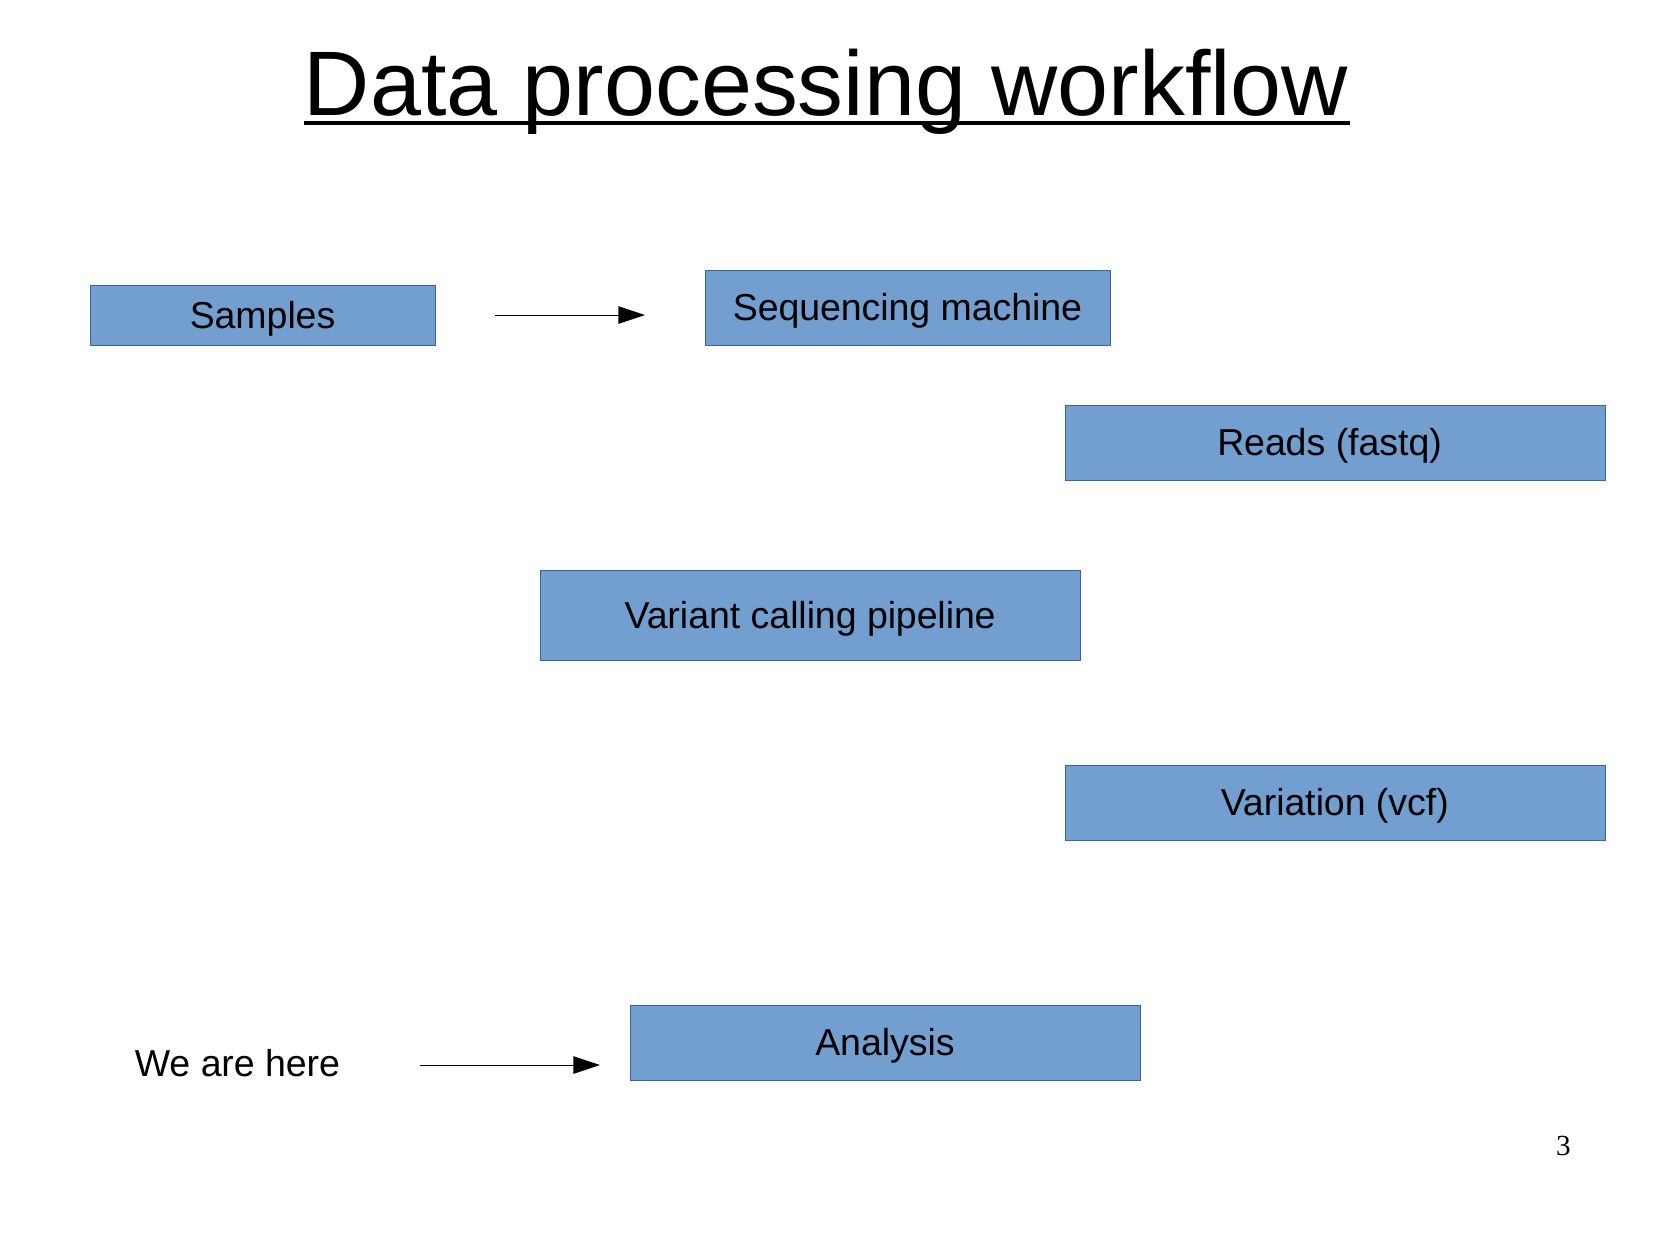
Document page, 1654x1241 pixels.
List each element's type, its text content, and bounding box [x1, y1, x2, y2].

text_box Variation (vcf) [1065, 765, 1606, 841]
text_box Sequencing machine [705, 270, 1111, 346]
text_box Reads (fastq) [1065, 405, 1606, 481]
text_box We are here [120, 1035, 355, 1092]
title Data processing workflow [82, 32, 1571, 136]
text_box Samples [90, 285, 436, 346]
text_box Analysis [630, 1005, 1141, 1081]
text_box Variant calling pipeline [540, 570, 1081, 661]
